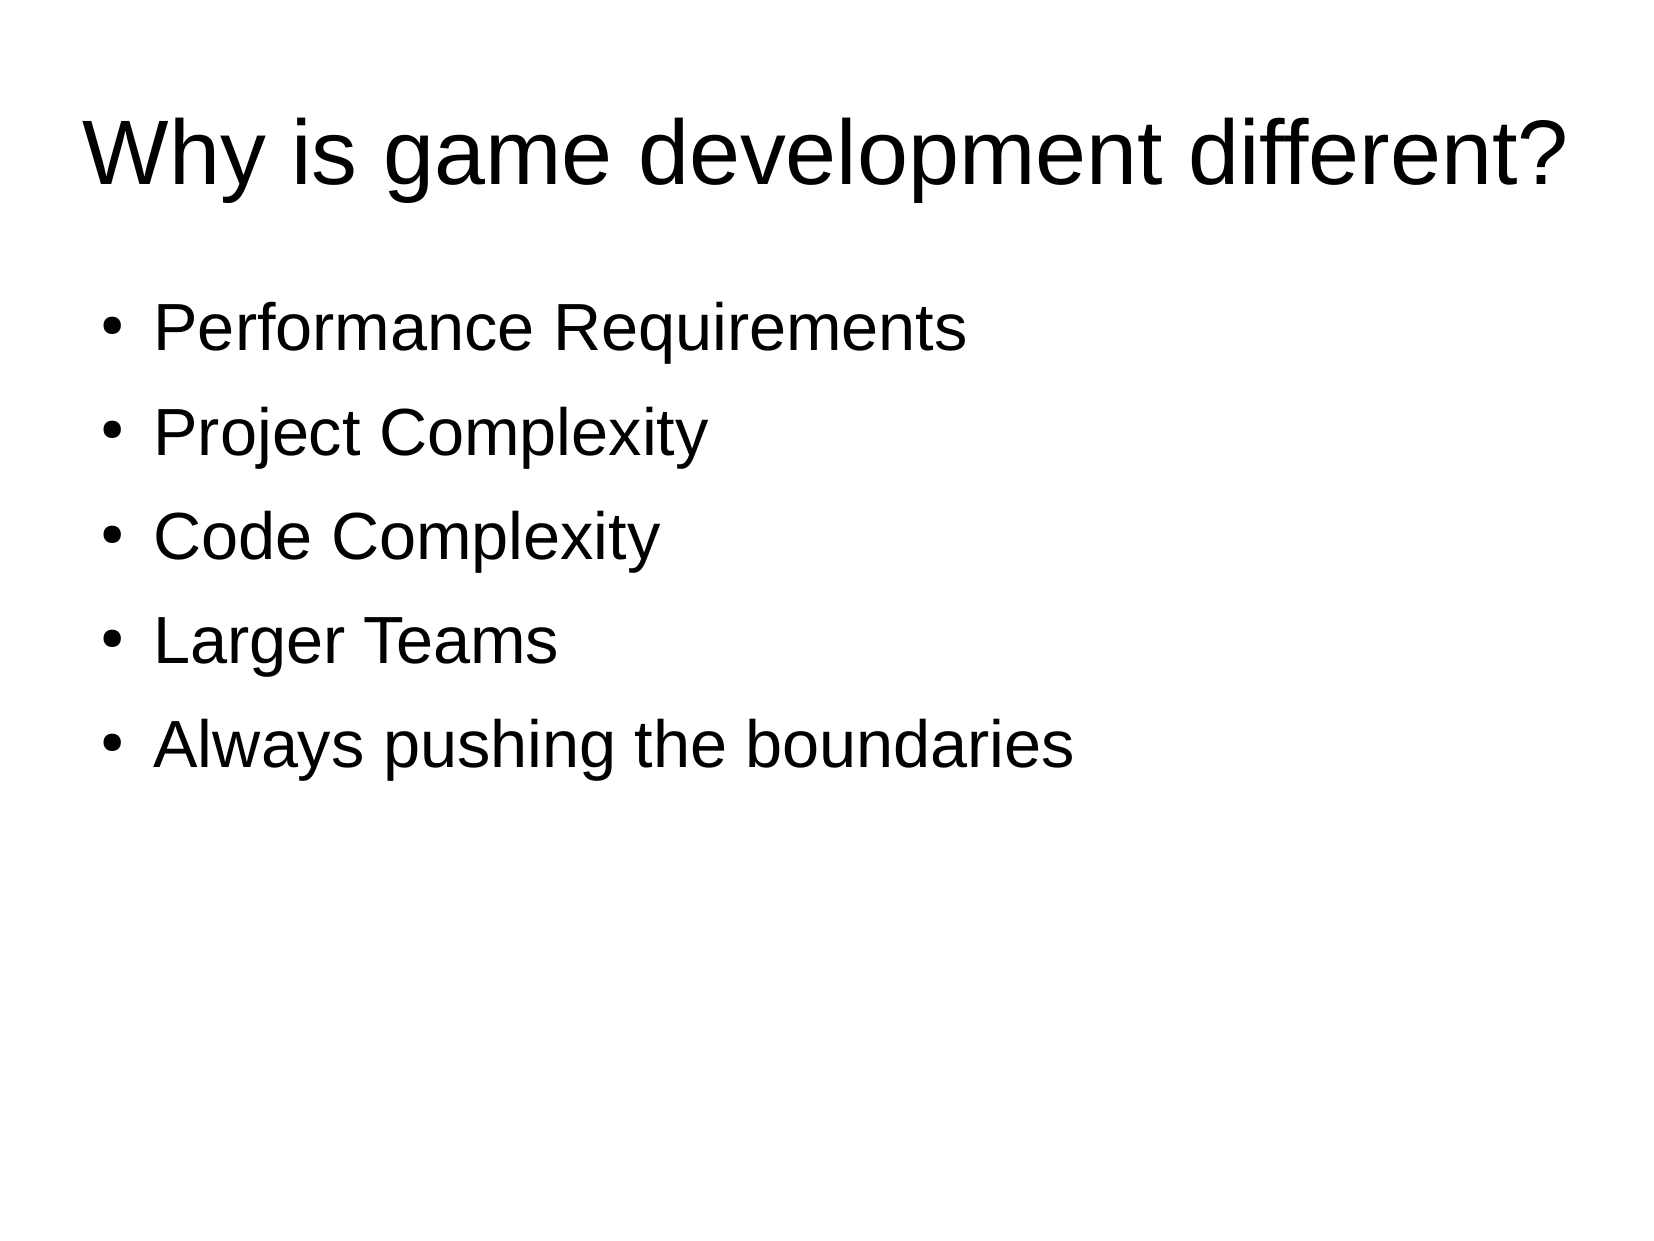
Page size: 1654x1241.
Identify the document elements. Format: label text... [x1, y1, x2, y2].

title Why is game development different? [82, 49, 1571, 257]
list Performance Requirements Project Complexity Code Complexity Larger Teams Always pushing the boundaries [82, 290, 1571, 1010]
